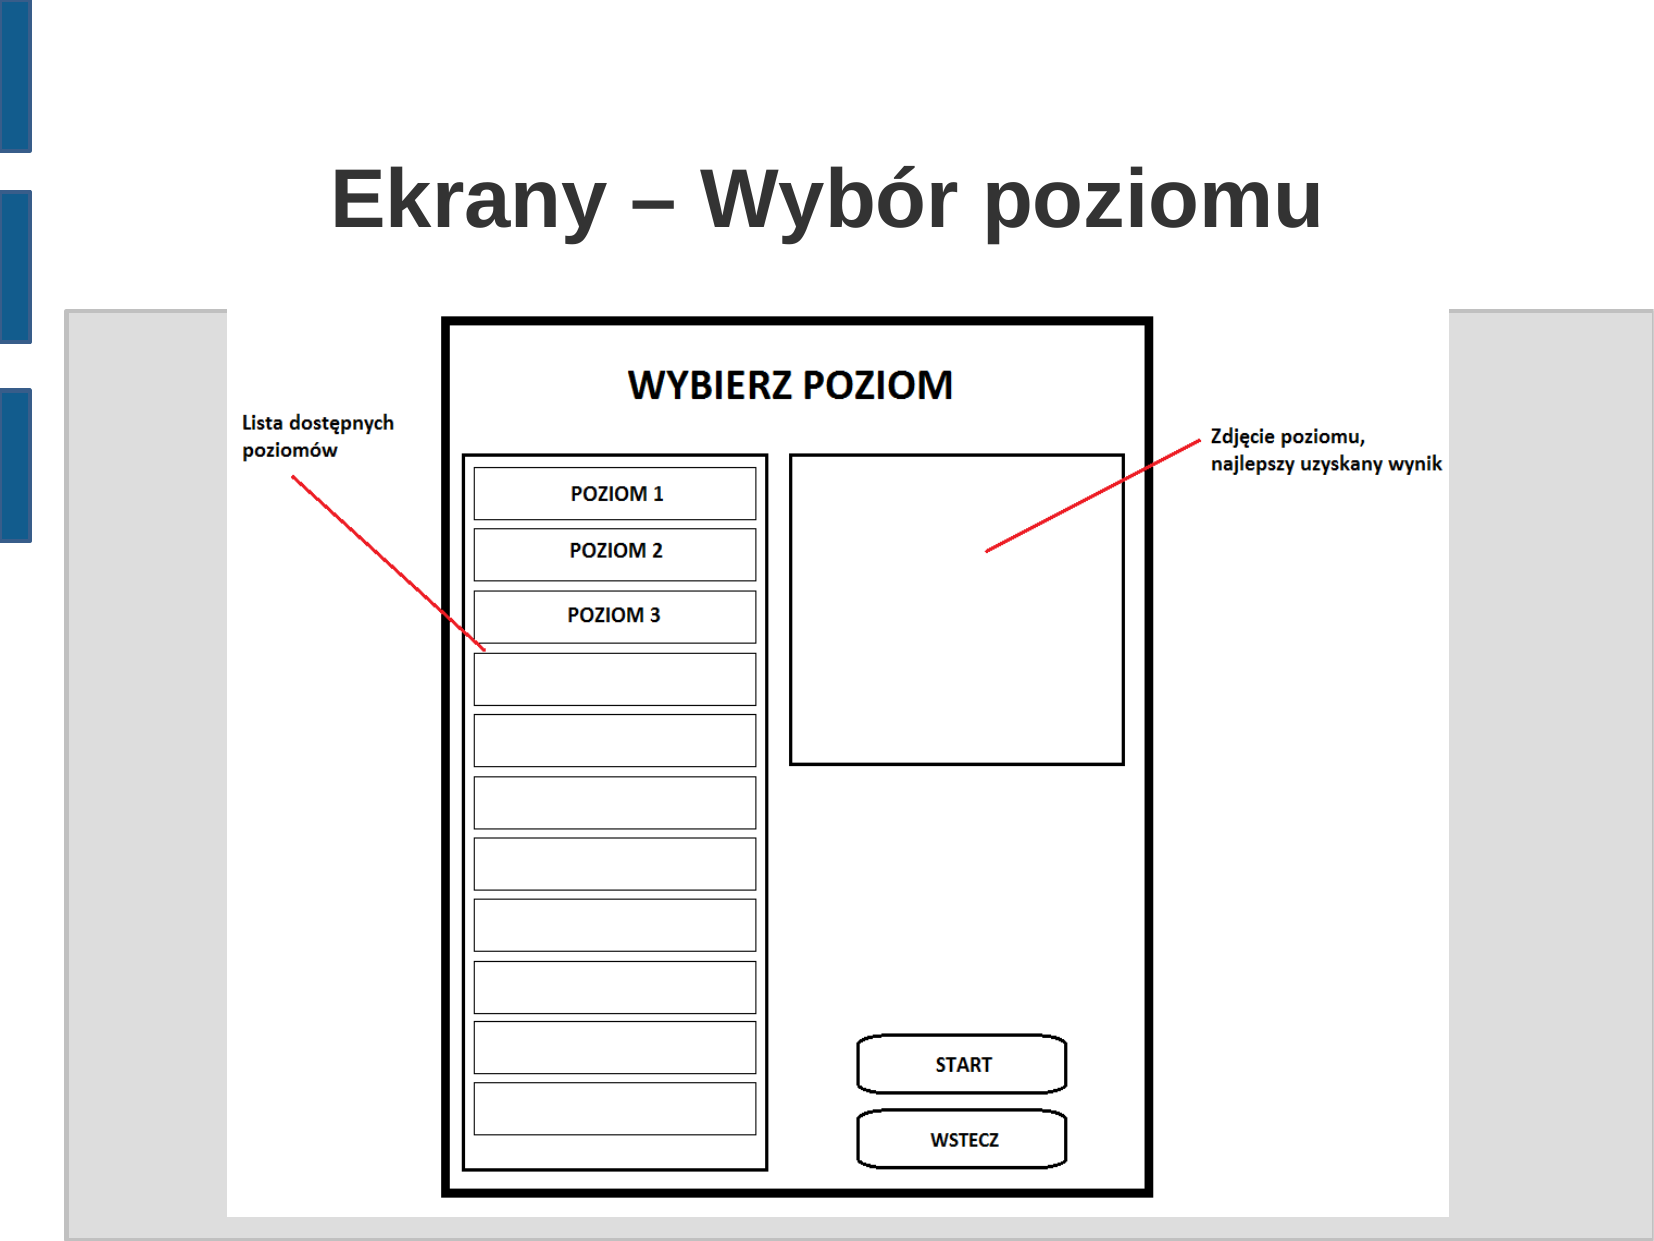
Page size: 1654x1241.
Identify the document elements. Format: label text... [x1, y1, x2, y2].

picture [227, 296, 1449, 1217]
title Ekrany – Wybór poziomu [121, 91, 1534, 299]
